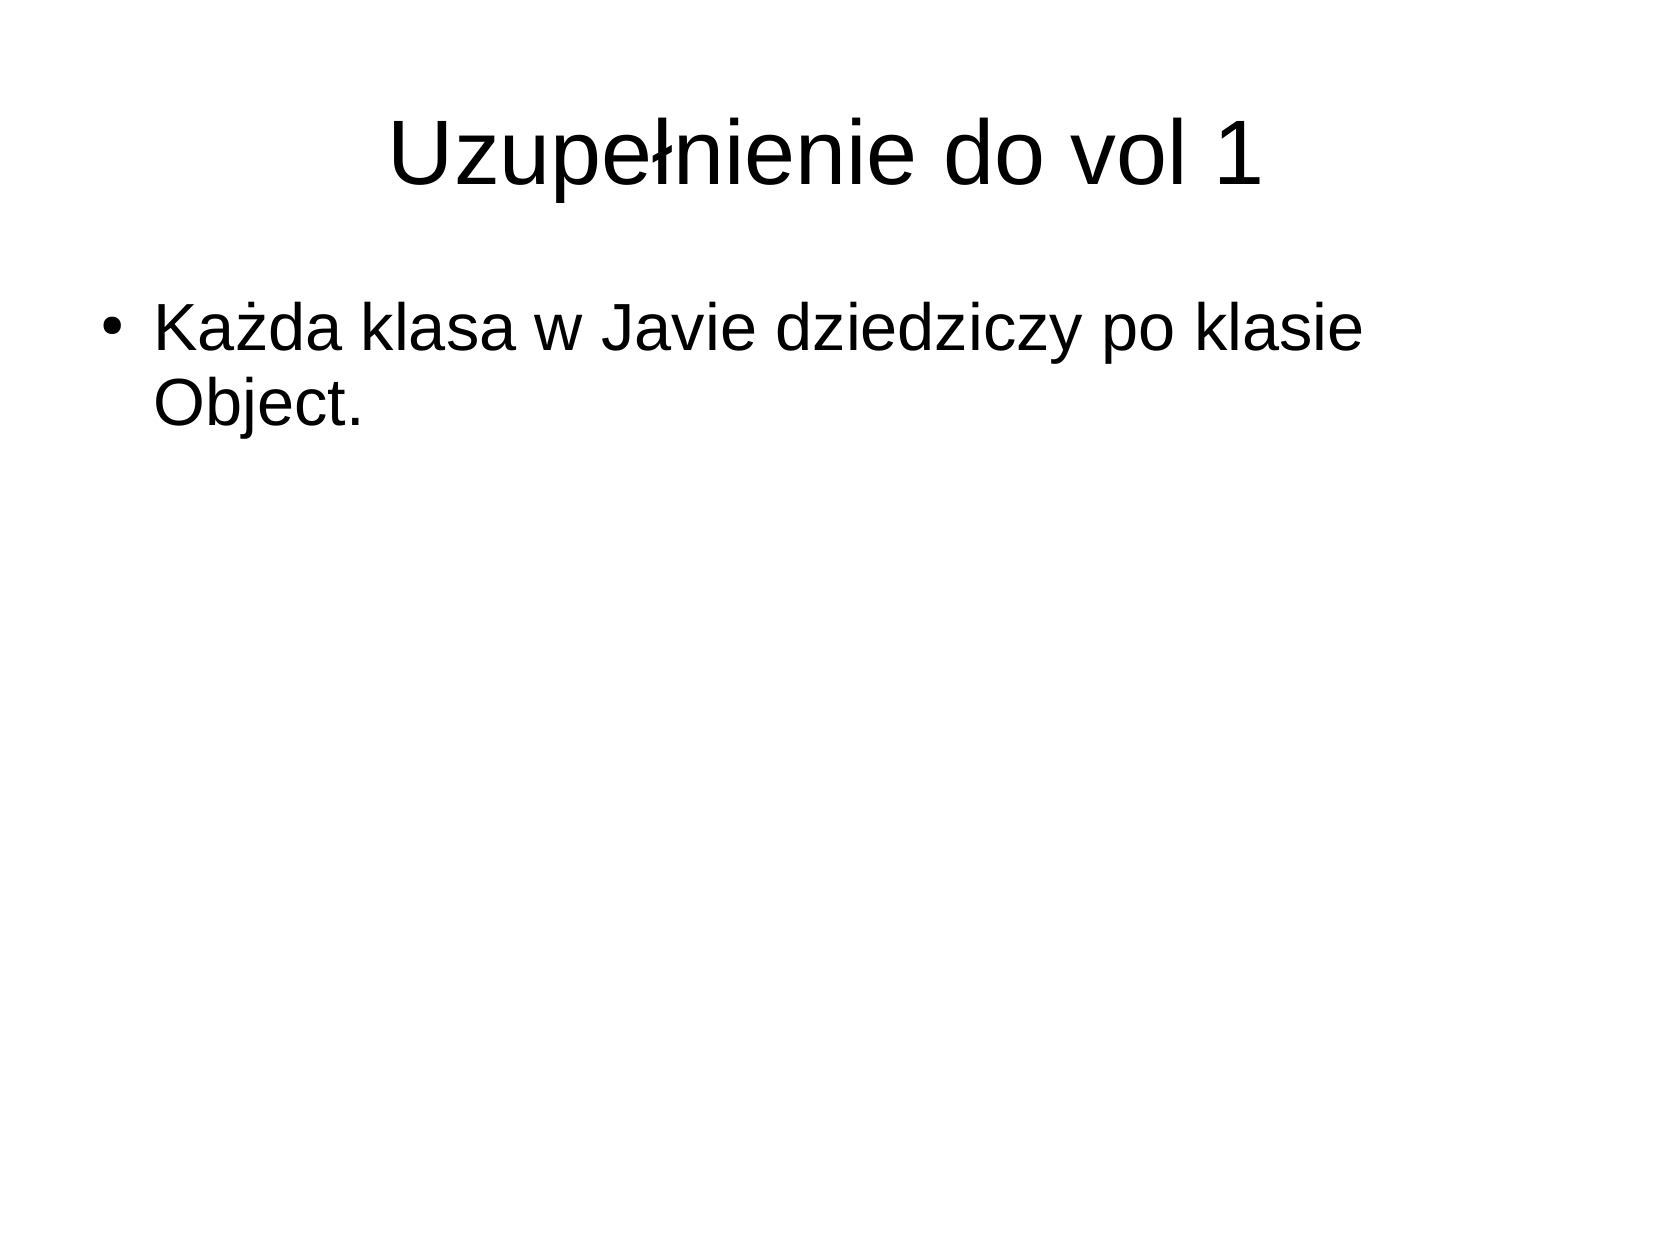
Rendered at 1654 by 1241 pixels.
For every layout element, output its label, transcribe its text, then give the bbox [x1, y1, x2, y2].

title Uzupełnienie do vol 1 [82, 49, 1571, 257]
list Każda klasa w Javie dziedziczy po klasie Object. [82, 290, 1571, 1010]
